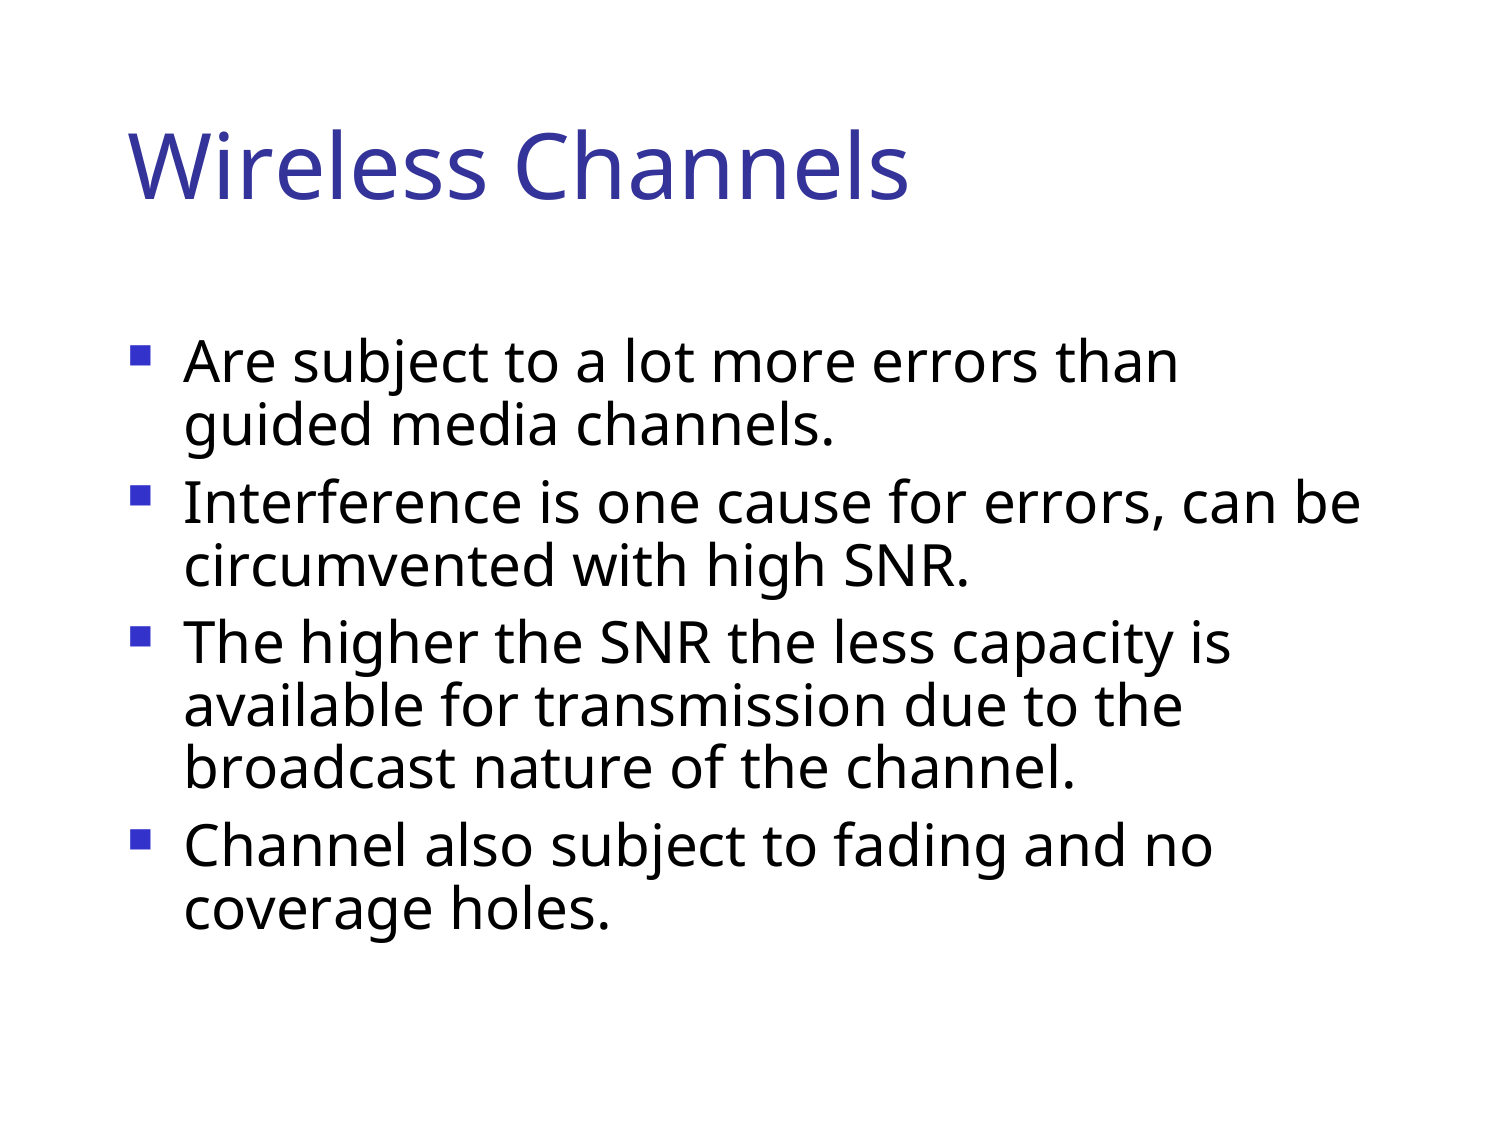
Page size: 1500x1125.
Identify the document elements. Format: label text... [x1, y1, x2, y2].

title Wireless Channels [112, 99, 1388, 288]
list Are subject to a lot more errors than guided media channels. Interference is one cause for errors, can be circumvented with high SNR. The higher the SNR the less capacity is available for transmission due to the broadcast nature of the channel. Channel also subject to fading and no coverage holes. [112, 324, 1388, 1000]
